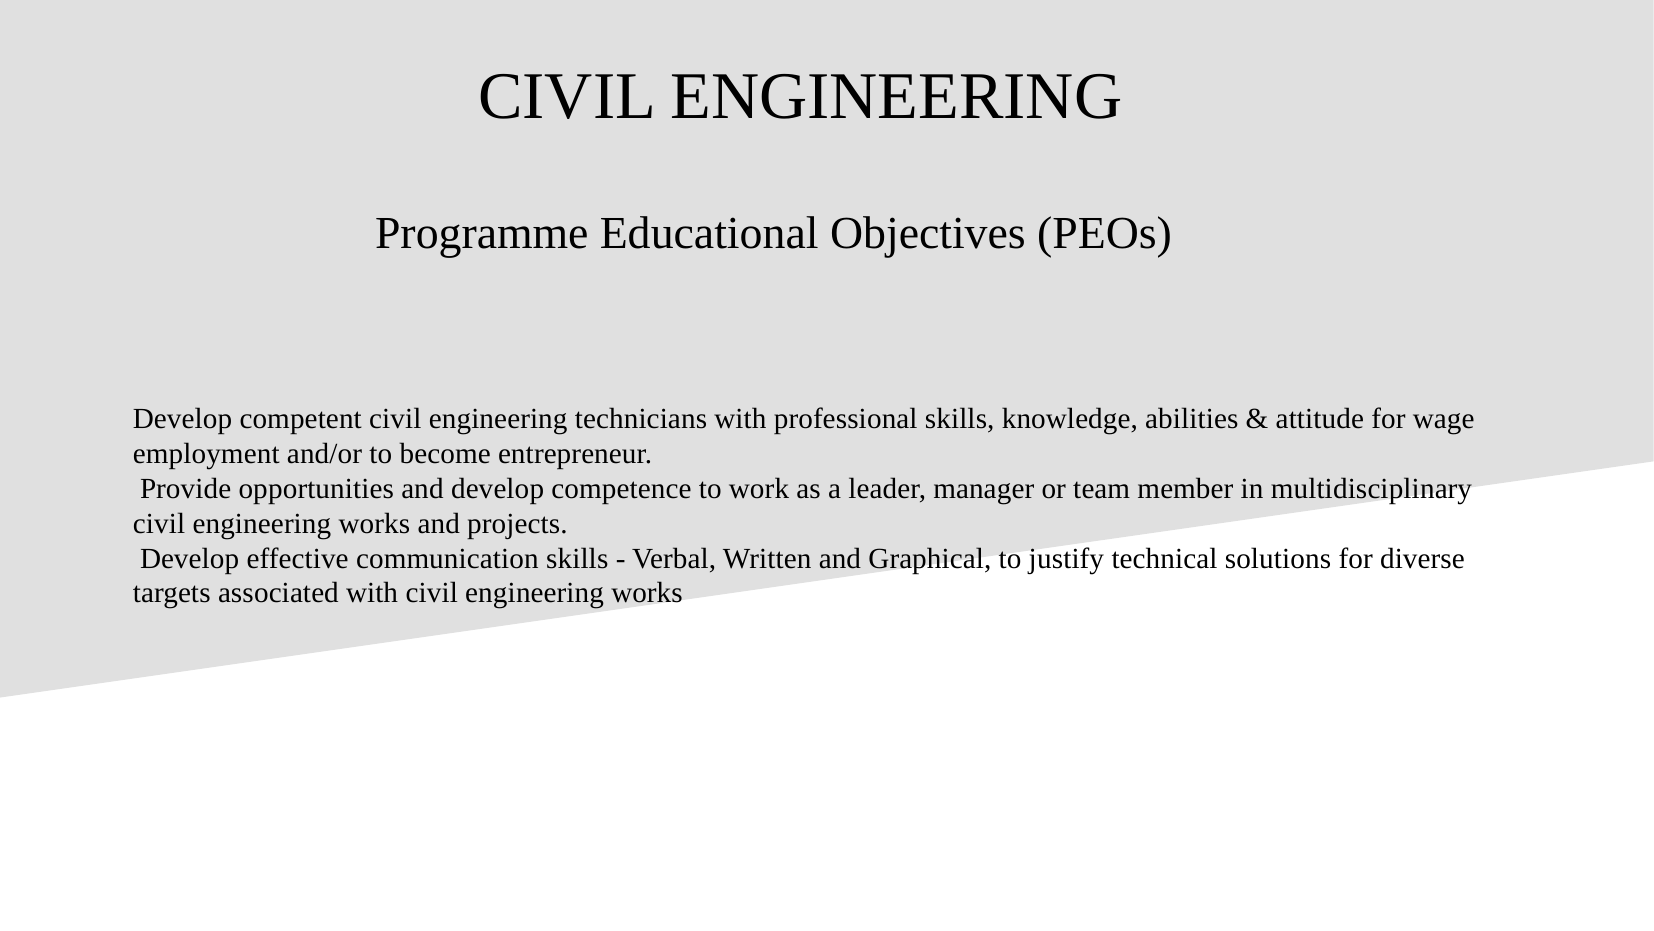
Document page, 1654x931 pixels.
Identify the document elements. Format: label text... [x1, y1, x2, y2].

text_box Programme Educational Objectives (PEOs) [360, 194, 1188, 261]
text_box Develop competent civil engineering technicians with professional skills, knowledge, abilities & attitude for wage employment and/or to become entrepreneur. Provide opportunities and develop competence to work as a leader, manager or team member in multidisciplinary civil engineering works and projects. Develop effective communication skills - Verbal, Written and Graphical, to justify technical solutions for diverse targets associated with civil engineering works [118, 391, 1506, 707]
text_box CIVIL ENGINEERING [78, 44, 1538, 134]
